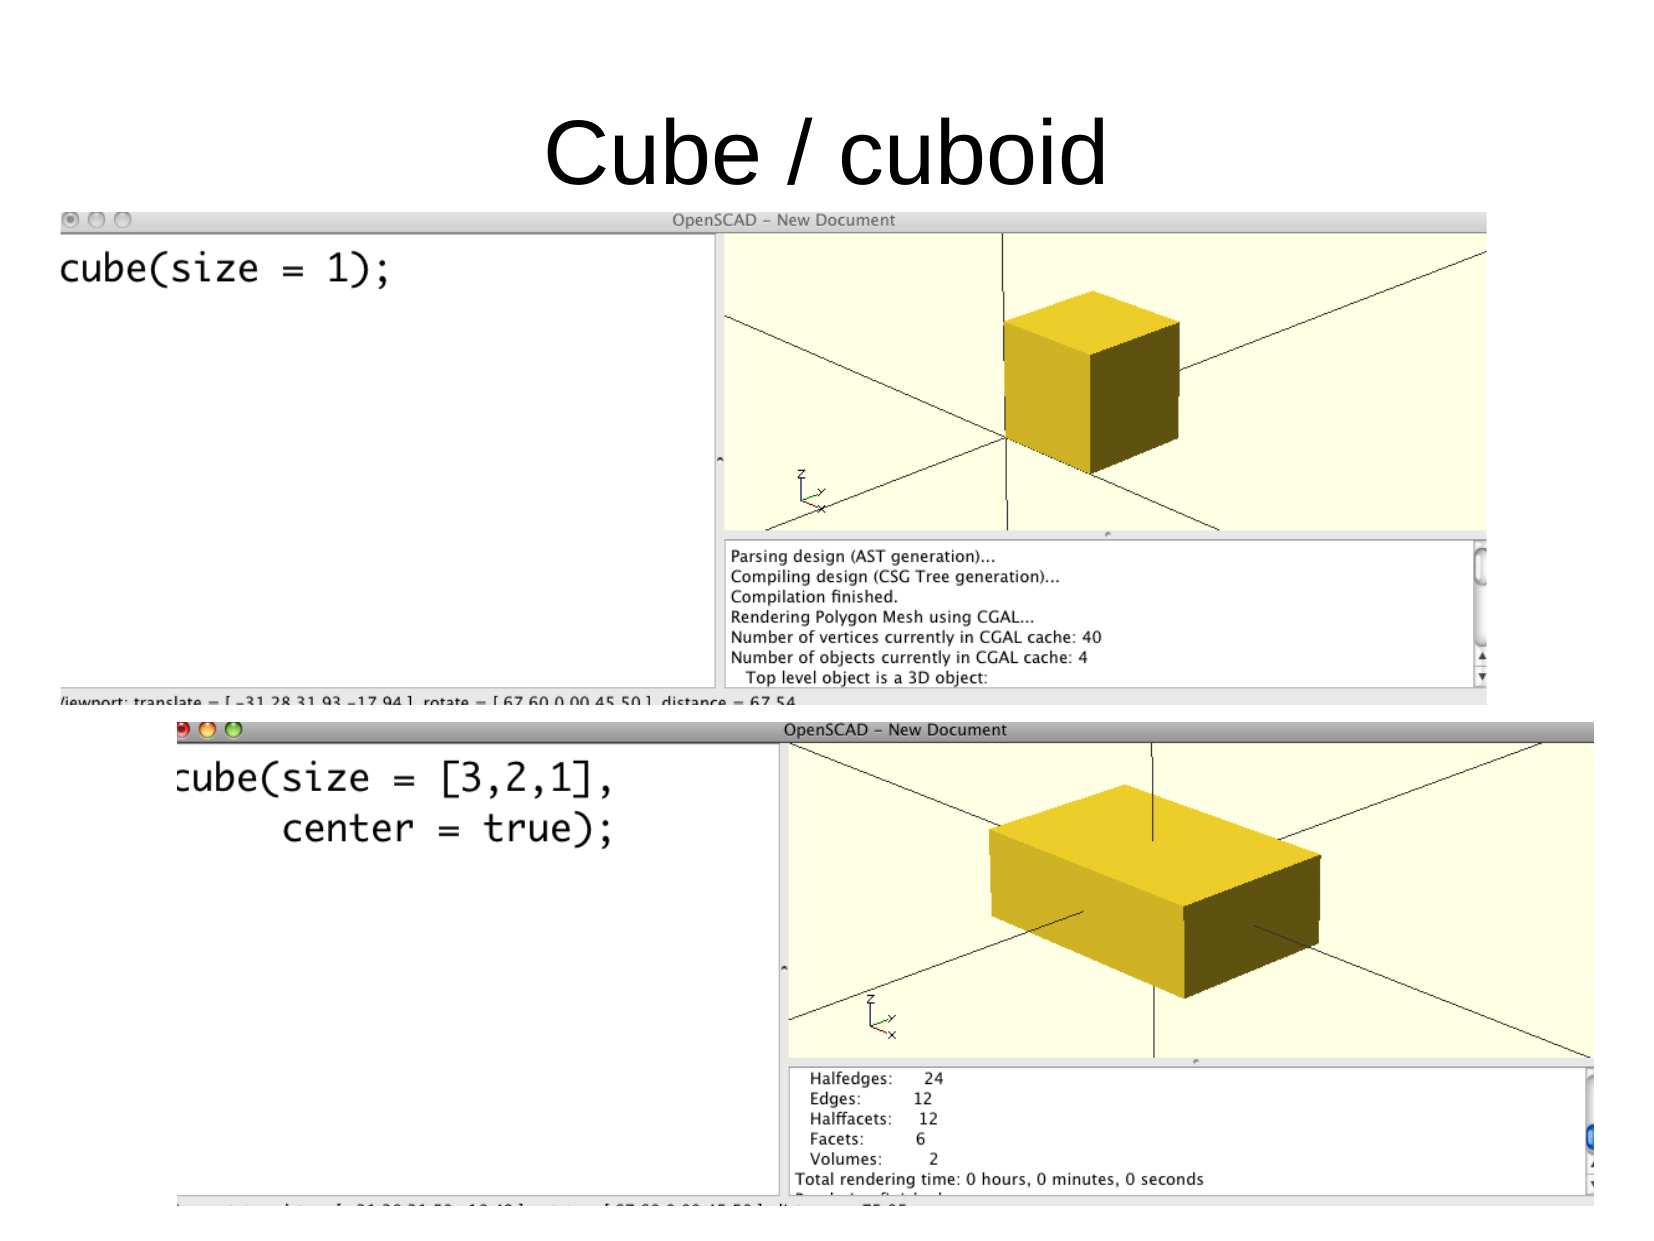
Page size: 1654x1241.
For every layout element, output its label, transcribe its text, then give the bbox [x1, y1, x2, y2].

picture [177, 722, 1594, 1206]
picture [60, 212, 1487, 705]
title Cube / cuboid [82, 49, 1571, 257]
